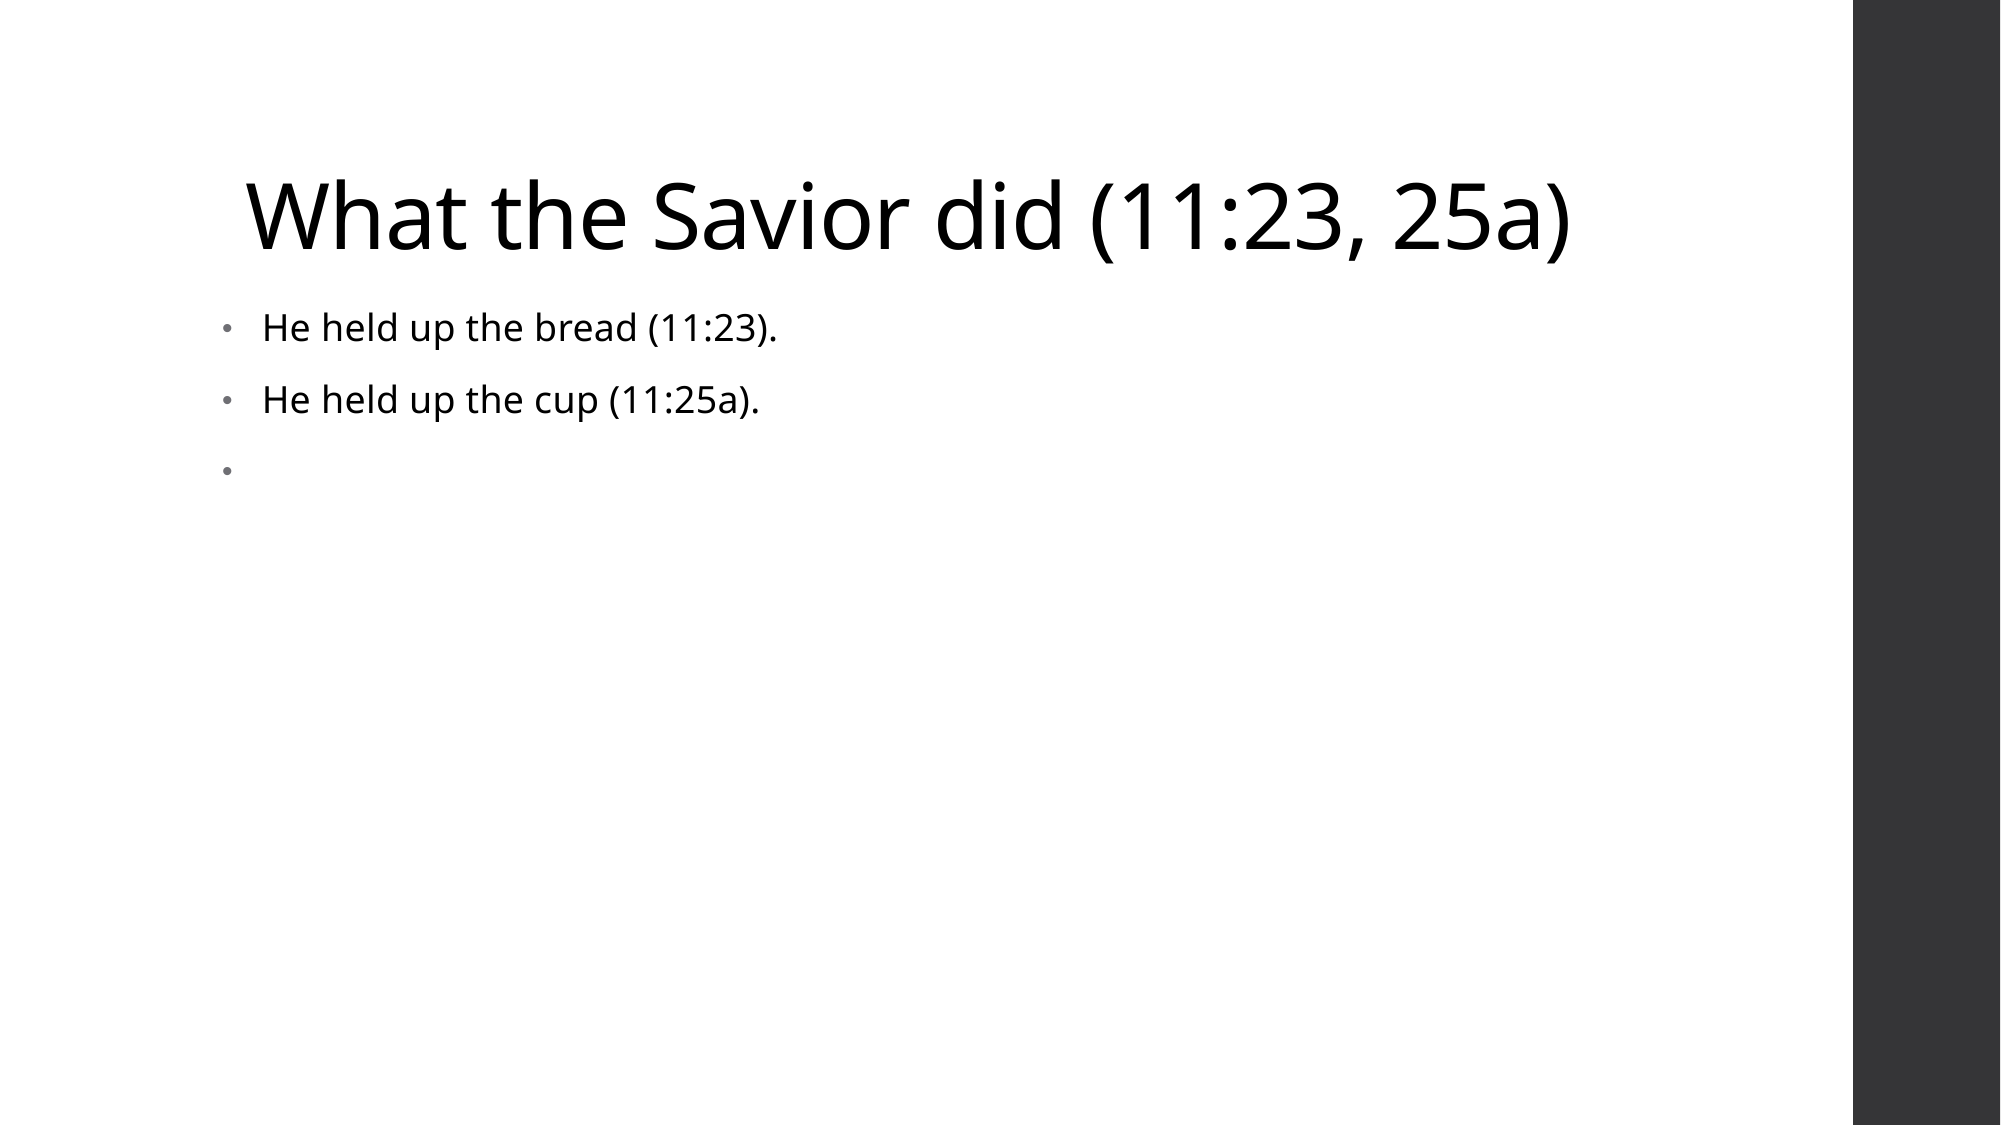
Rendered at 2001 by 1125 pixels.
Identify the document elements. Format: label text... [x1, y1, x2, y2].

list He held up the bread (11:23). He held up the cup (11:25a). [206, 299, 1617, 1014]
title What the Savior did (11:23, 25a) [206, 60, 1797, 278]
